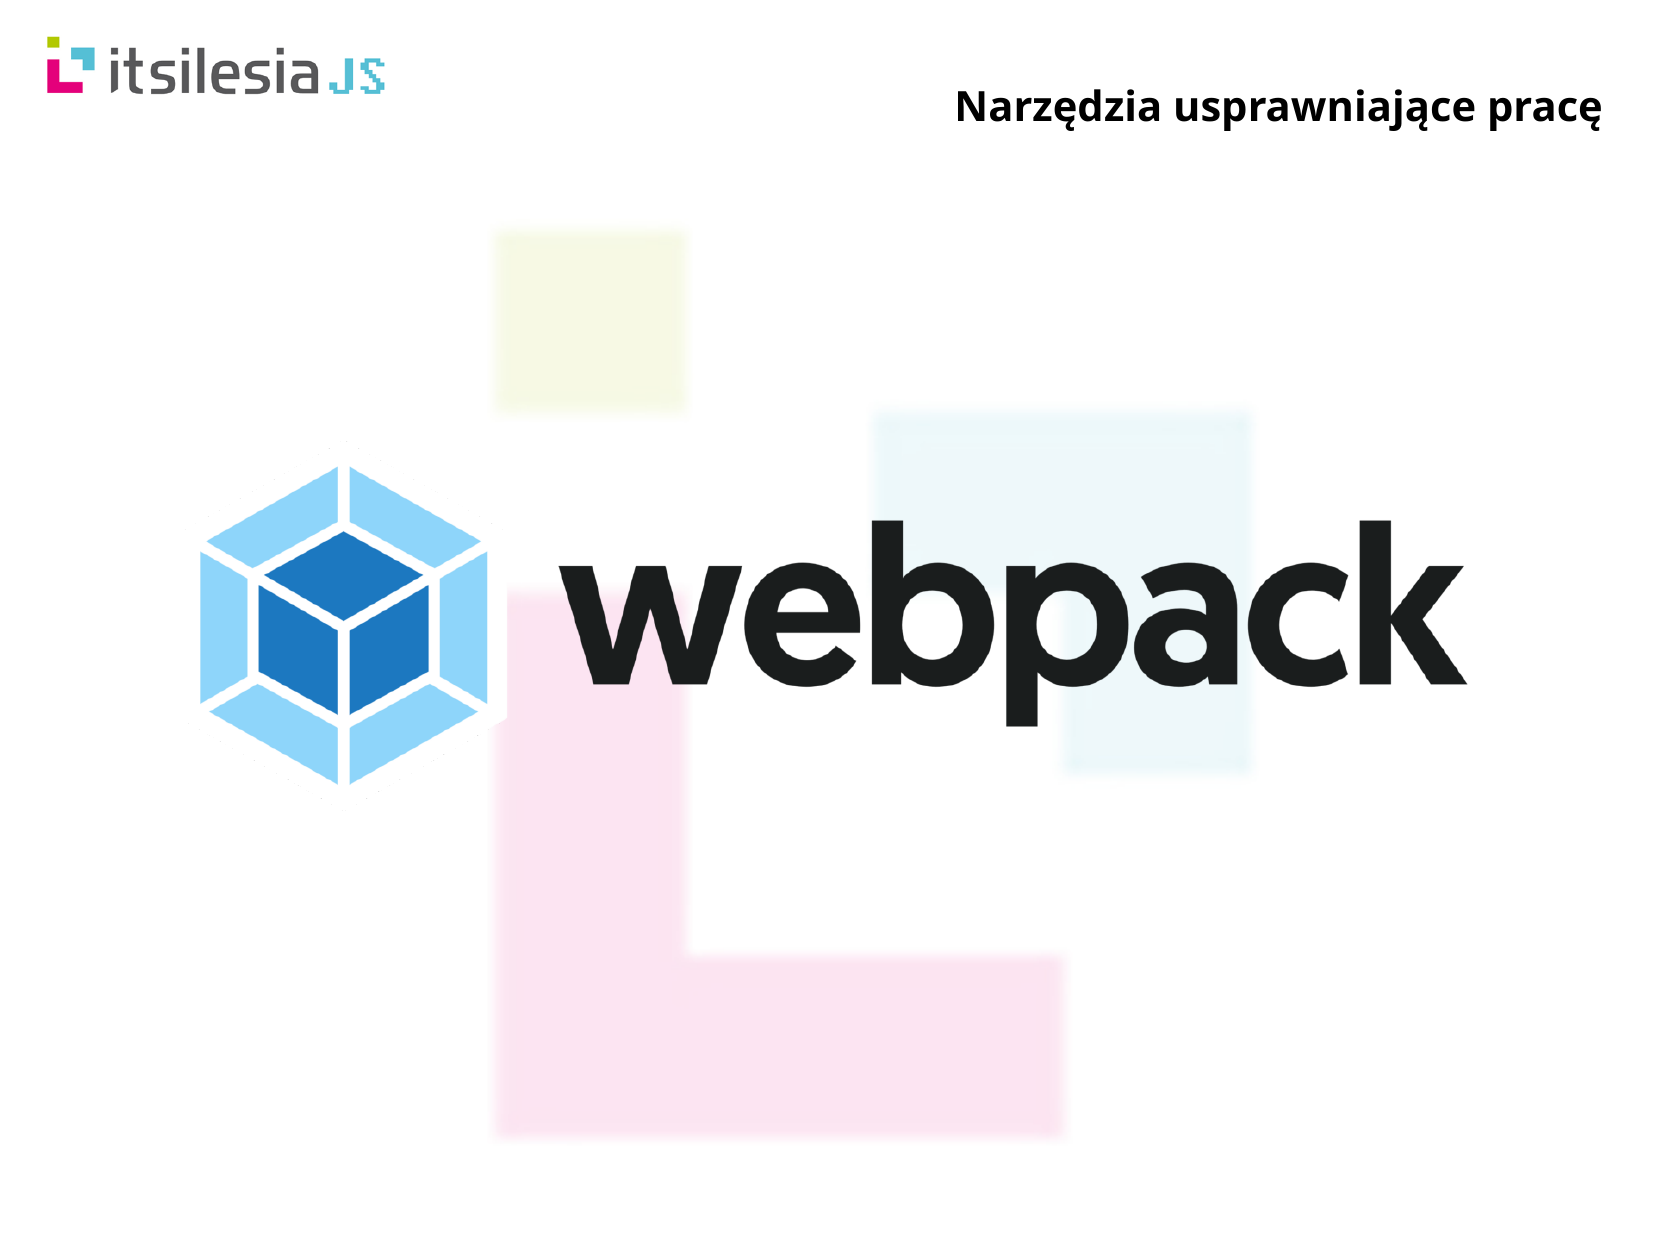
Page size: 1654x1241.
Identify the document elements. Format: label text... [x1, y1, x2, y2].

picture [0, 0, 1654, 1241]
text_box Narzędzia usprawniające pracę [177, 41, 1619, 136]
